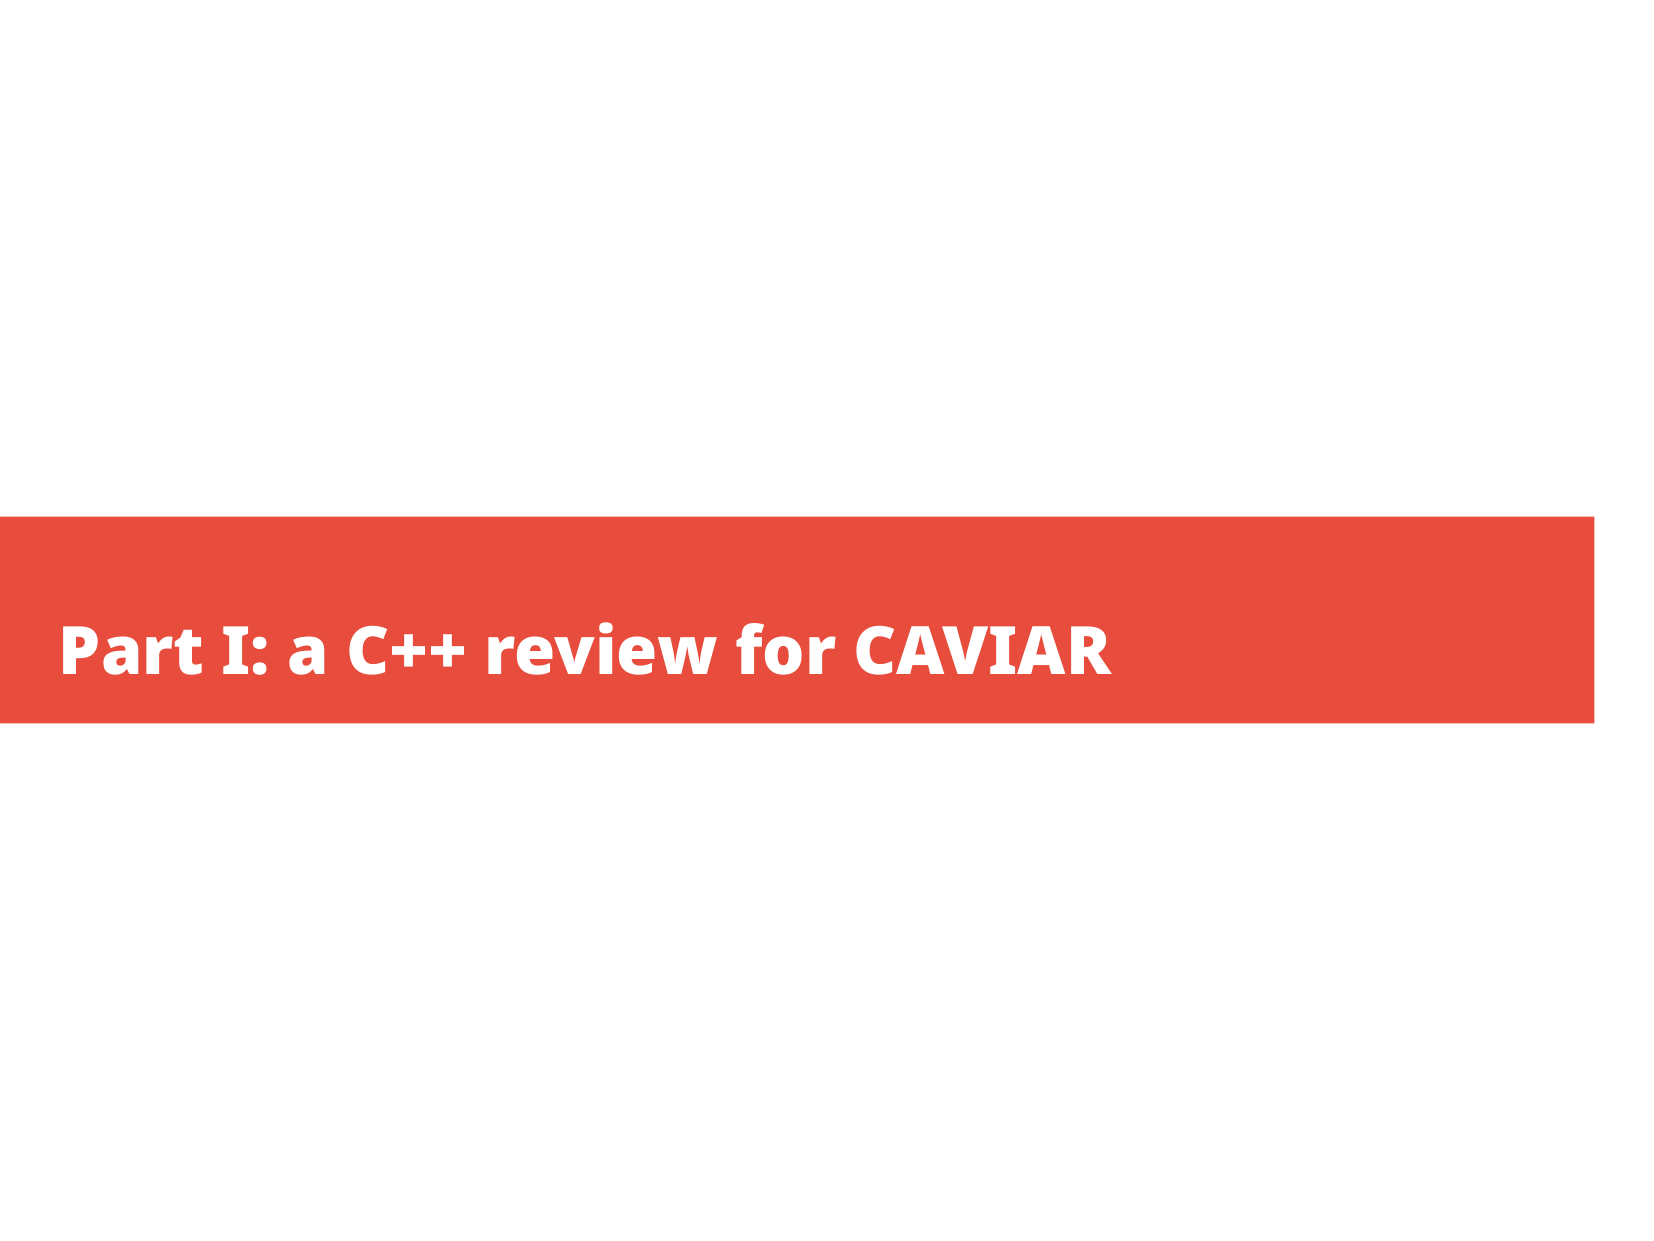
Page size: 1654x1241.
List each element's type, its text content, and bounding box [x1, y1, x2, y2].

title Part I: a C++ review for CAVIAR [59, 546, 1595, 694]
